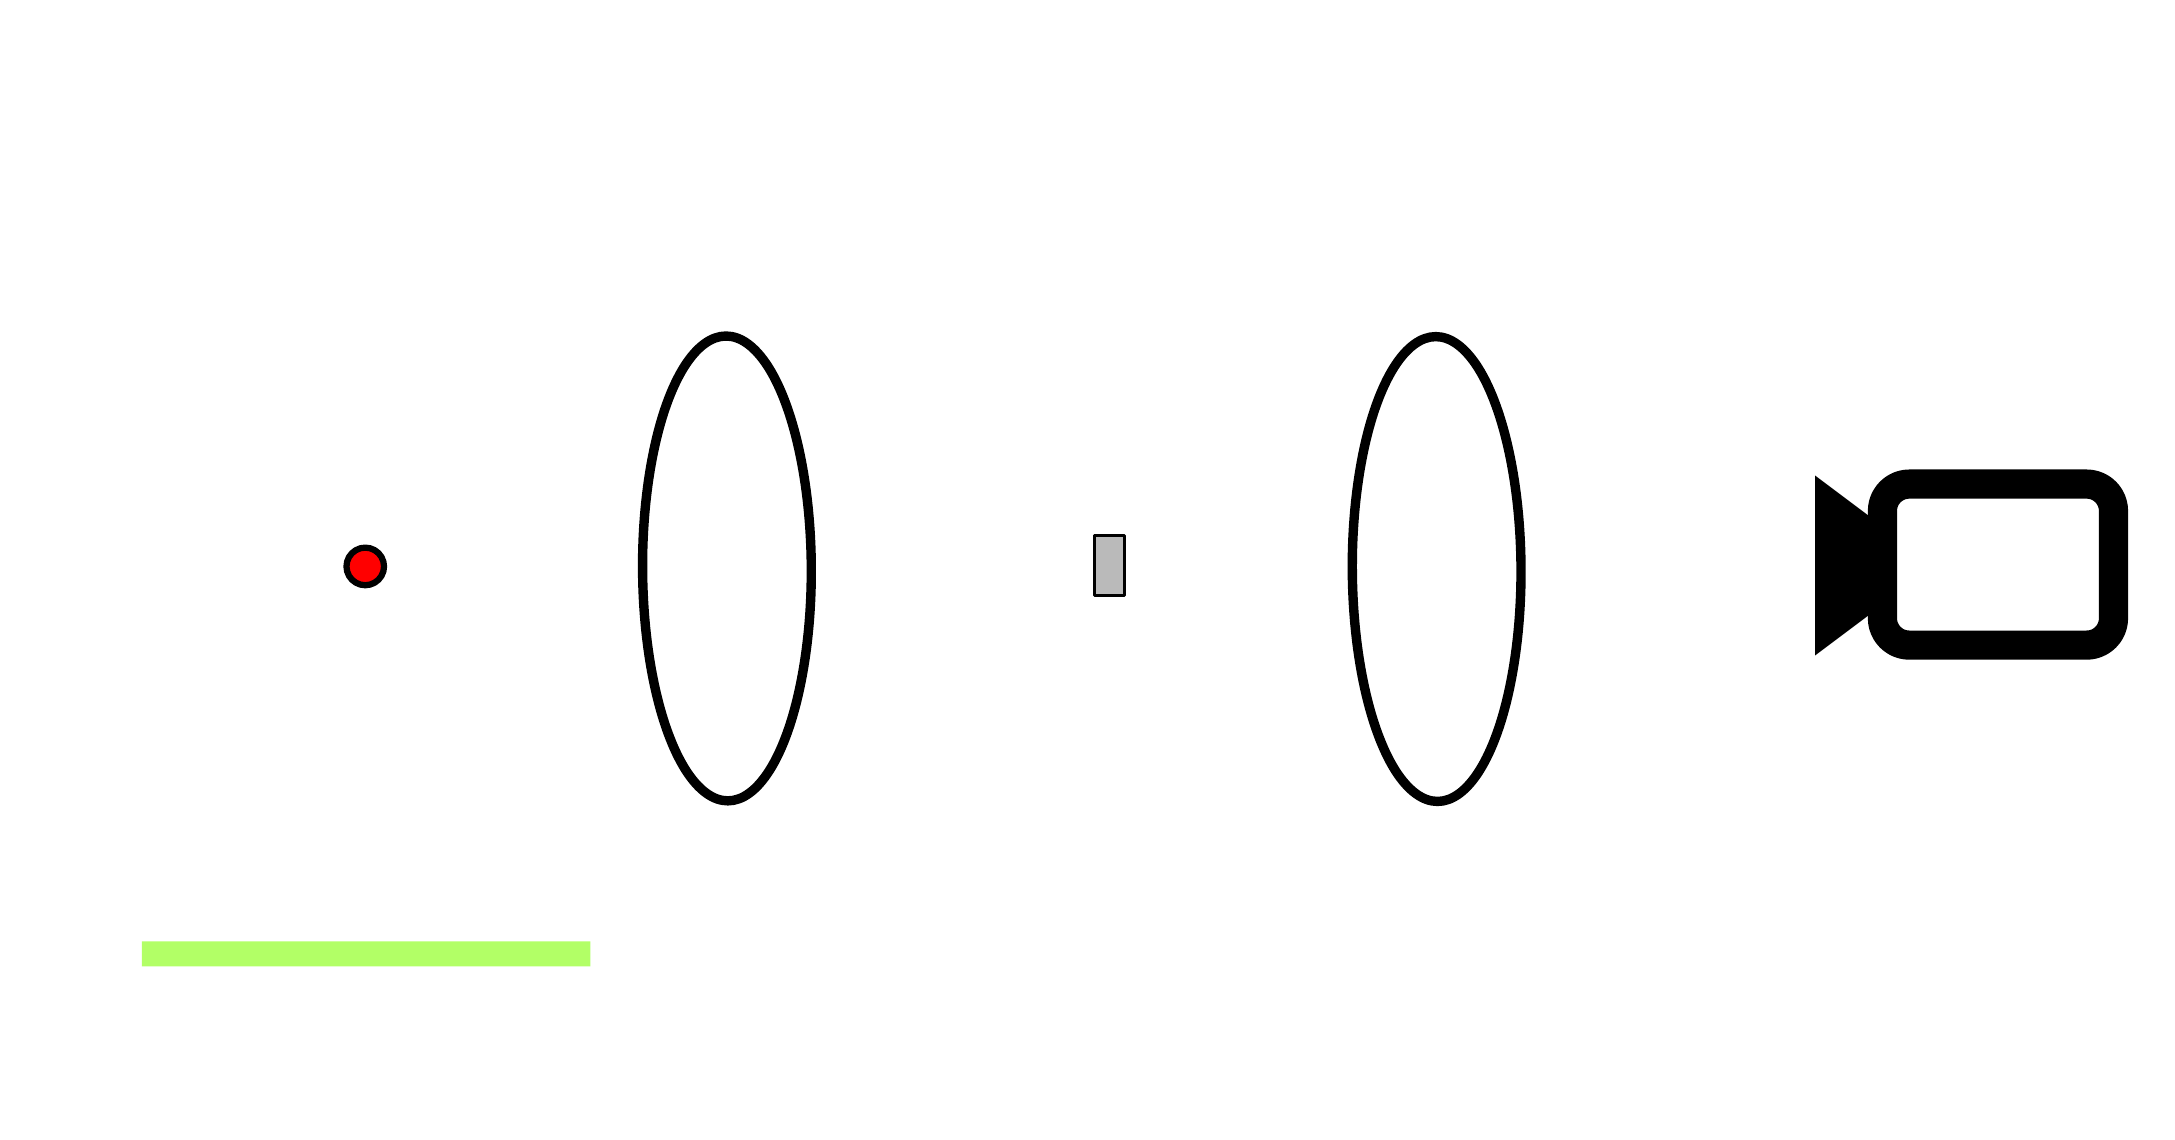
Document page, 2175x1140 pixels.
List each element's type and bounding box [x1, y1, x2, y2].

text_box [1815, 475, 1876, 656]
text_box [642, 336, 812, 801]
text_box [346, 547, 385, 586]
text_box [1094, 535, 1125, 596]
text_box [1882, 484, 2114, 646]
text_box [1352, 336, 1522, 802]
